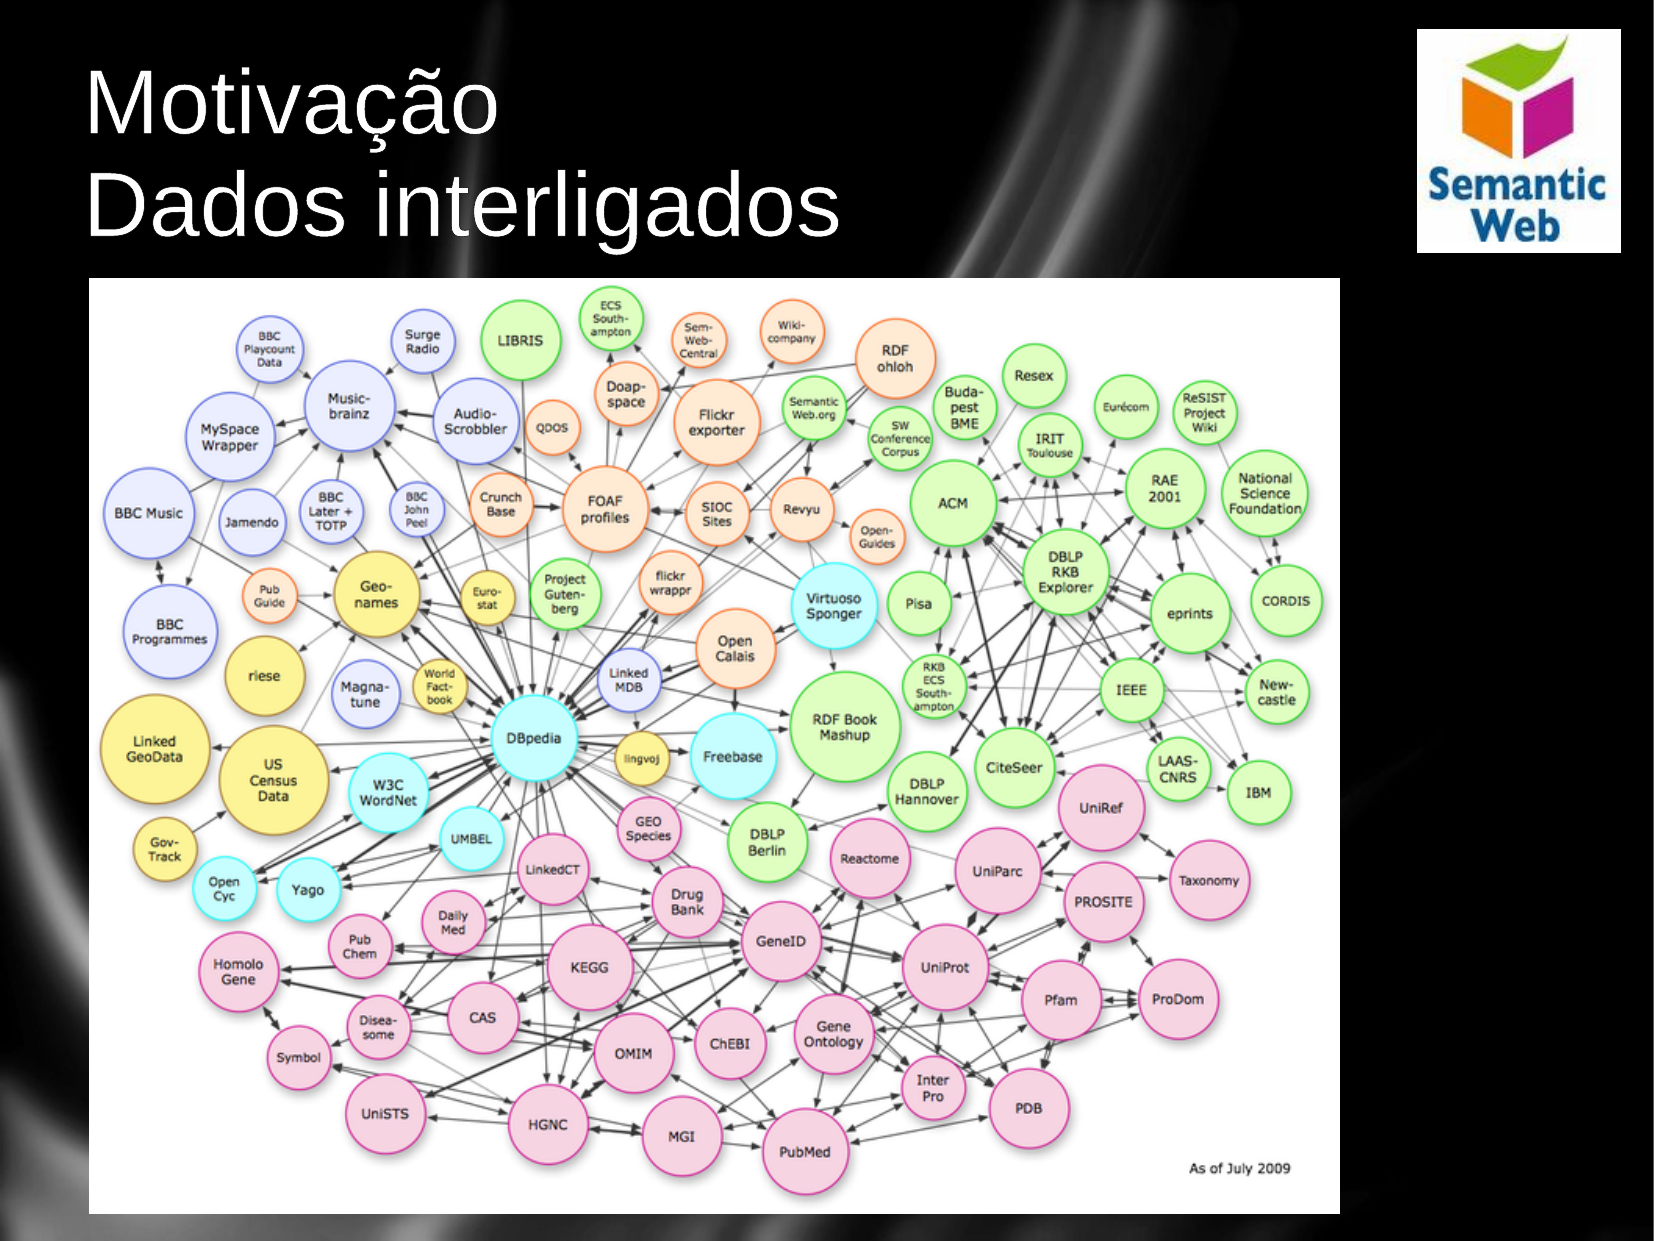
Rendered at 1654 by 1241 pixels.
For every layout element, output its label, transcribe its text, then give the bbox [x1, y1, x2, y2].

picture [0, 0, 1654, 1241]
title Motivação Dados interligados [82, 49, 1359, 257]
